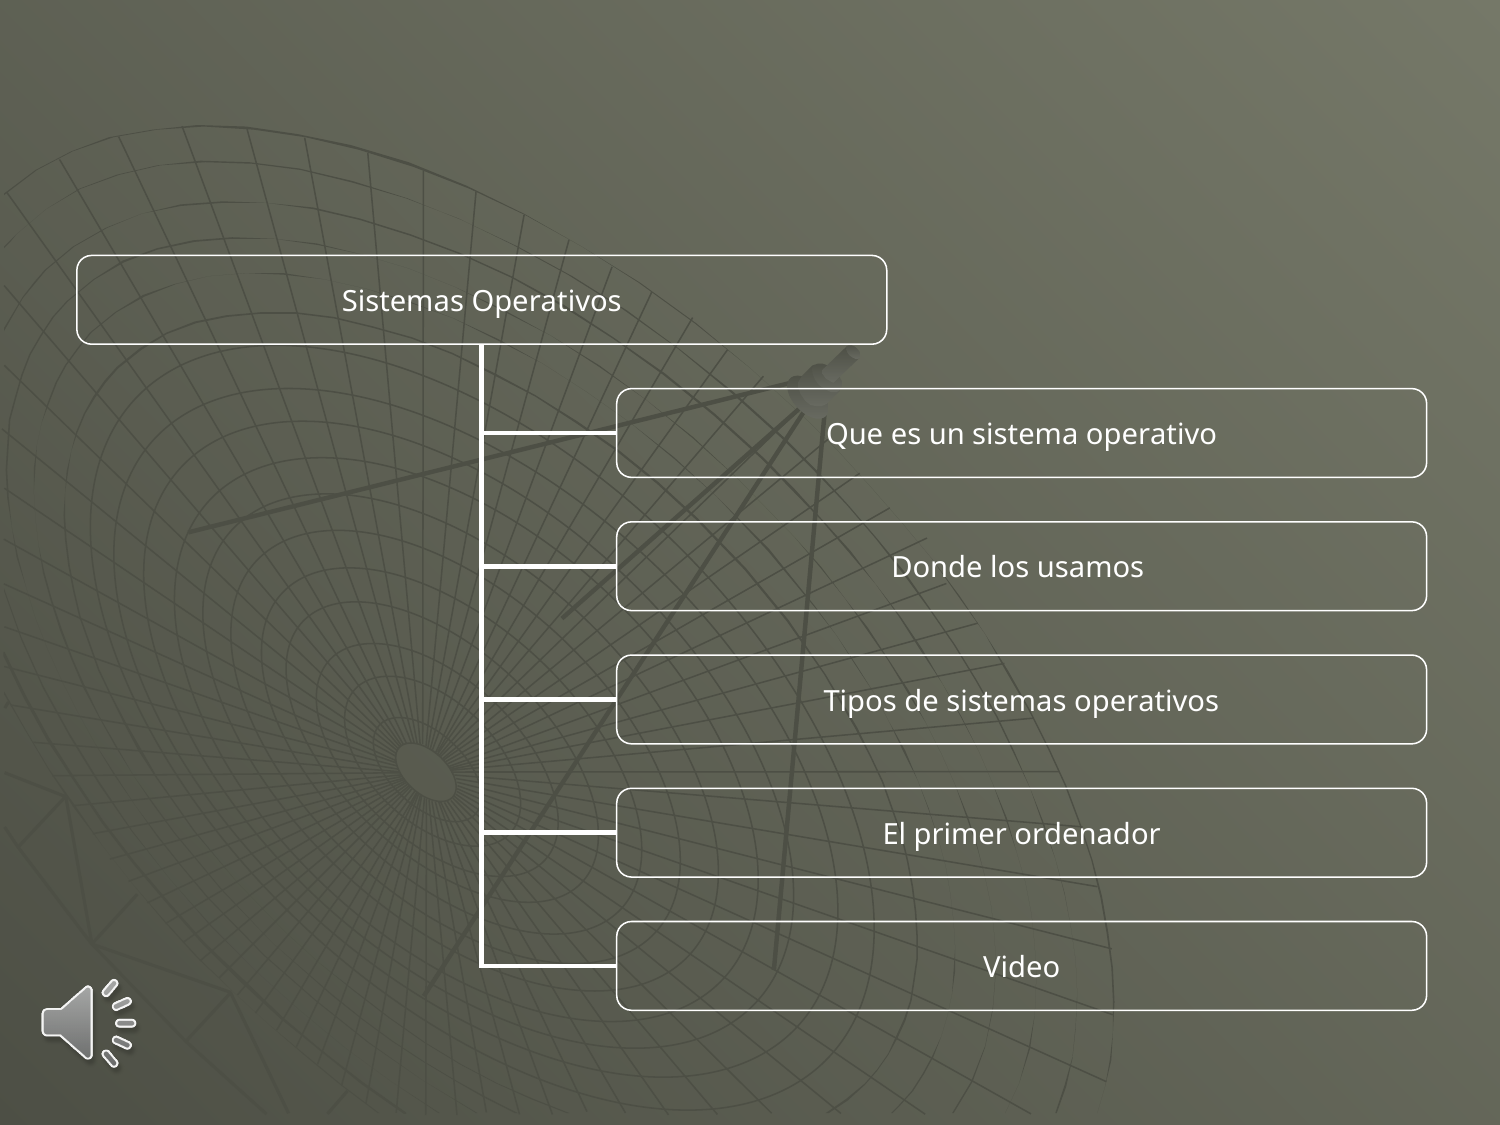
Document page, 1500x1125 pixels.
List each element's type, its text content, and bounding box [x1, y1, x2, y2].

picture [41, 976, 142, 1077]
text_box Tipos de sistemas operativos [616, 655, 1427, 744]
text_box Que es un sistema operativo [616, 388, 1427, 478]
text_box El primer ordenador [616, 788, 1427, 878]
text_box Sistemas Operativos [76, 255, 887, 345]
text_box Donde los usamos [616, 521, 1427, 611]
text_box Video [616, 921, 1427, 1011]
